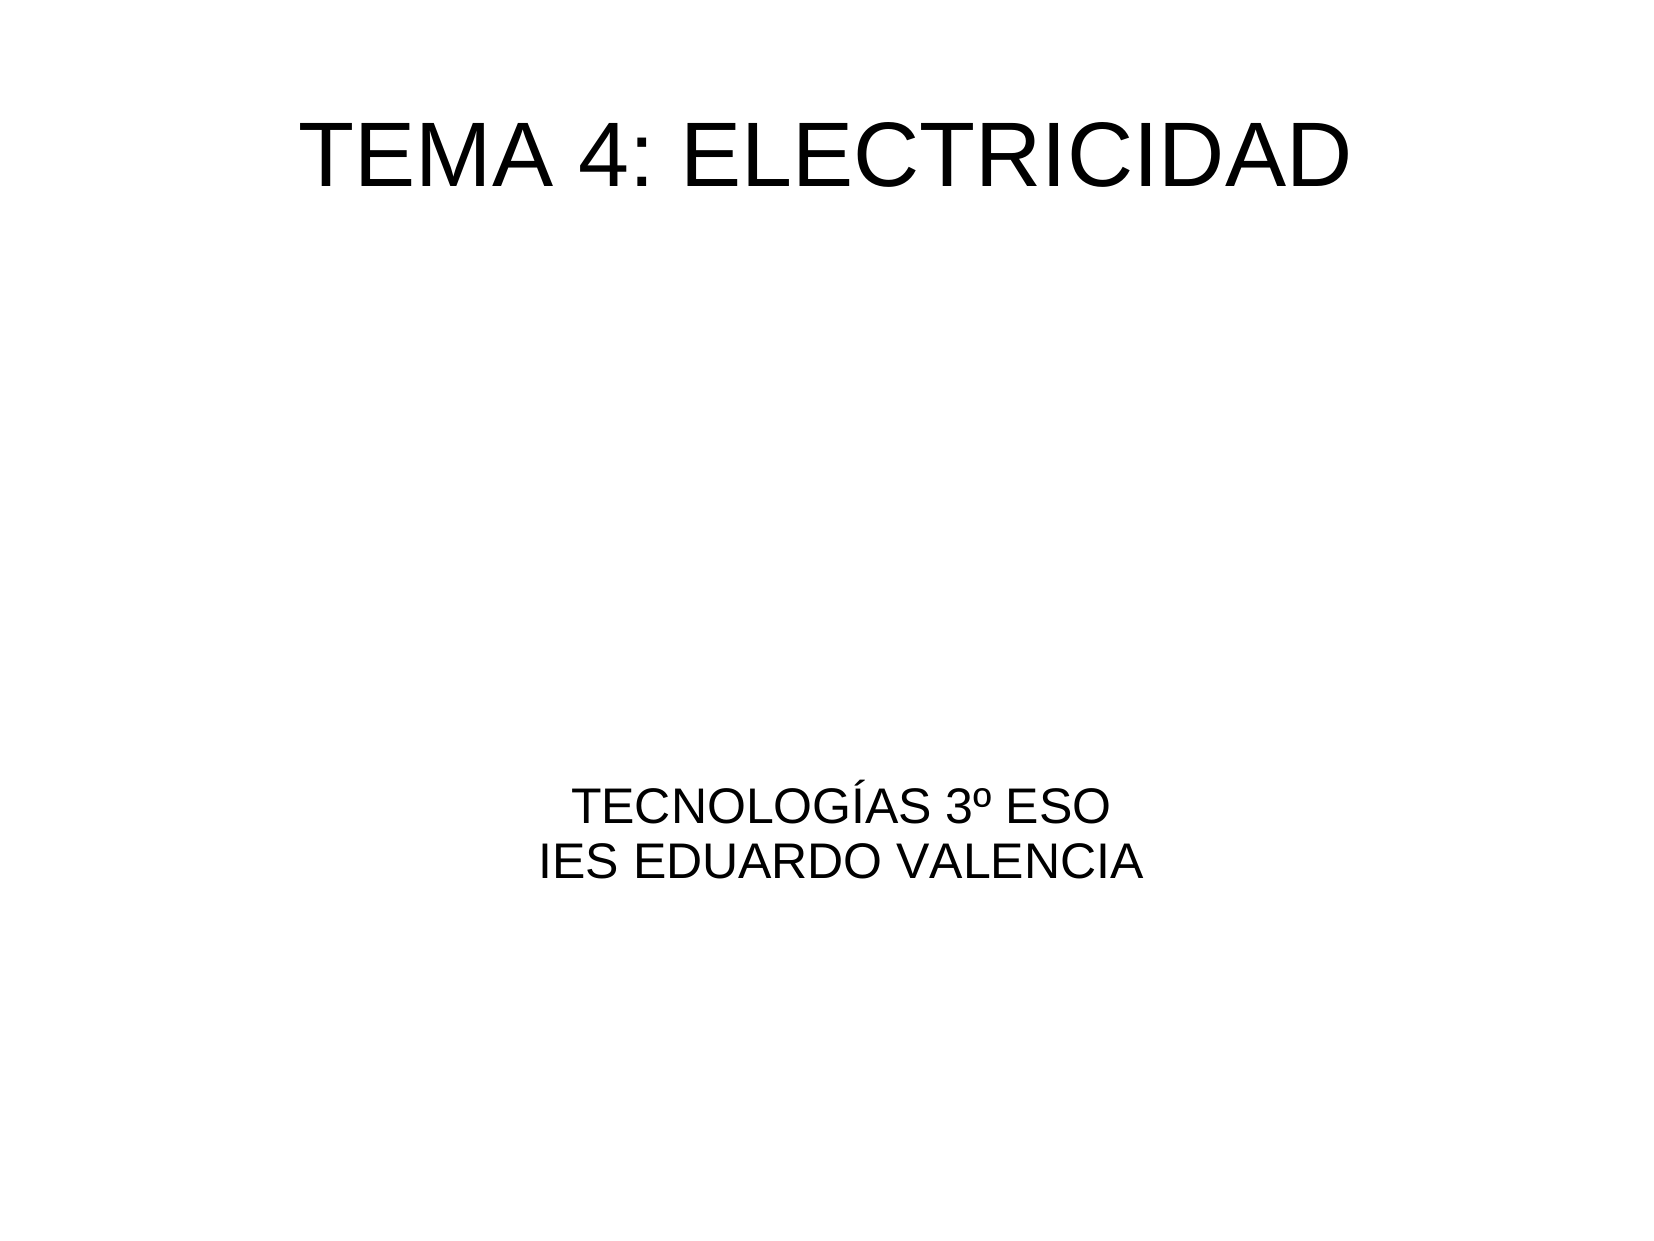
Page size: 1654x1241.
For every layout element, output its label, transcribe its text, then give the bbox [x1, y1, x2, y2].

text_box TECNOLOGÍAS 3º ESO IES EDUARDO VALENCIA [177, 767, 1506, 1006]
title TEMA 4: ELECTRICIDAD [82, 46, 1571, 260]
